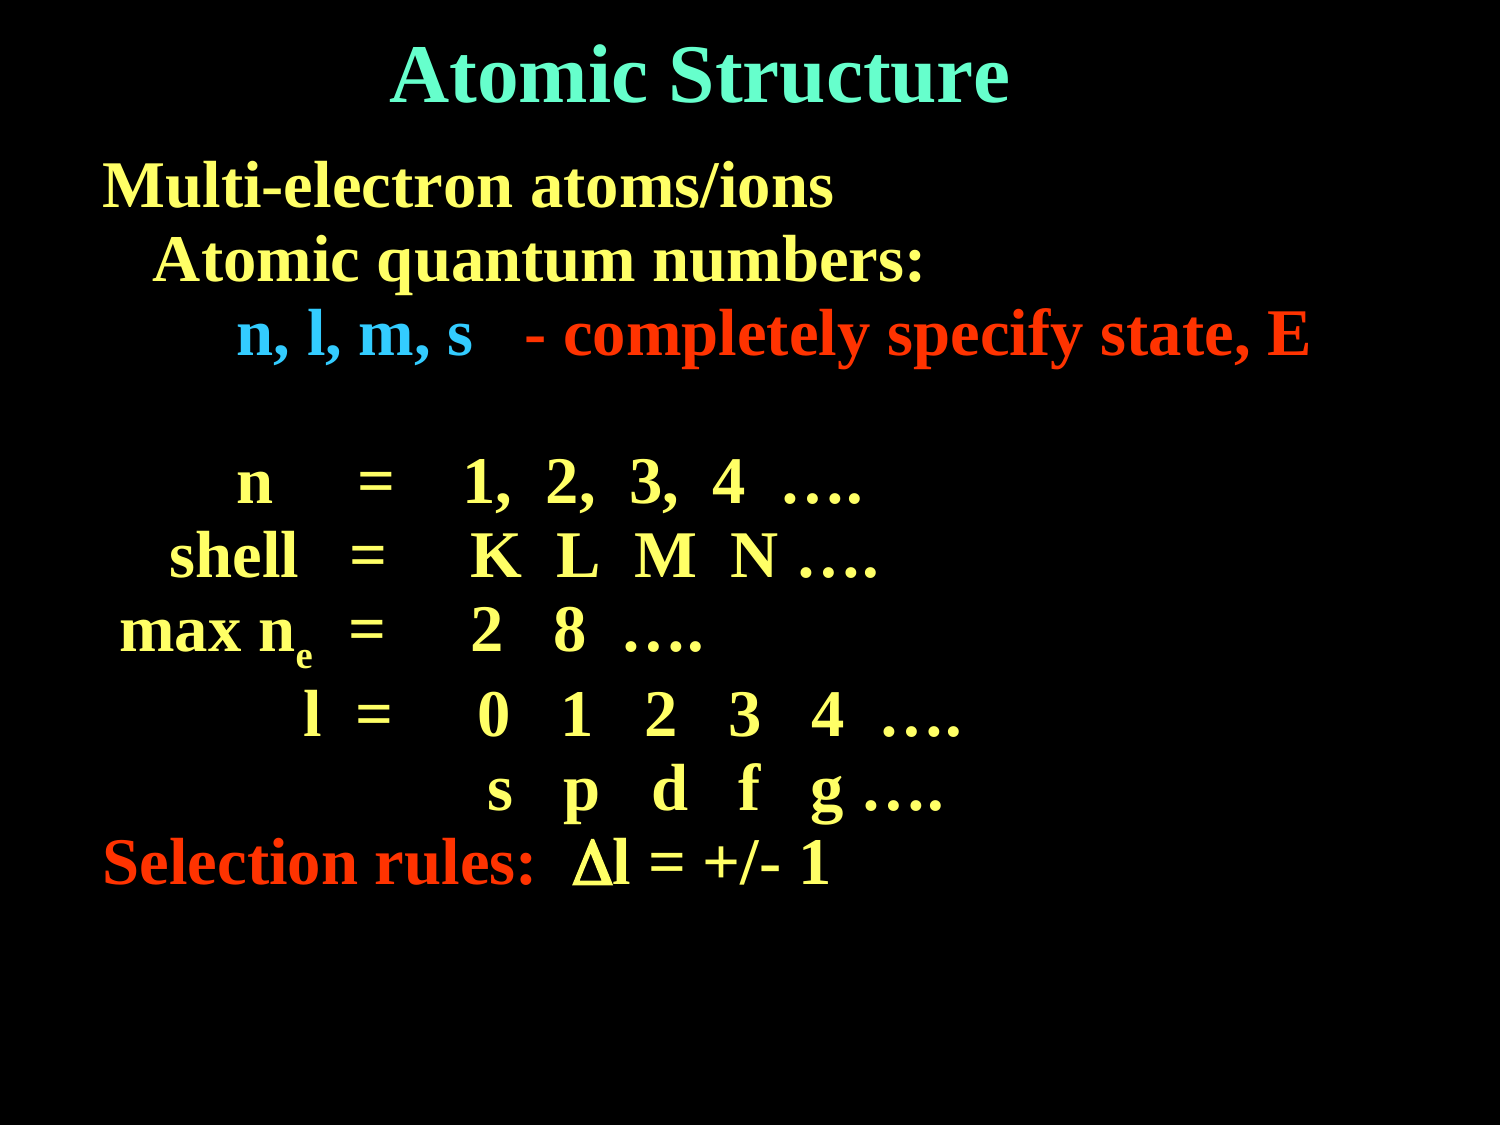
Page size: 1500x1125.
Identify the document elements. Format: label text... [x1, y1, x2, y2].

text_box Atomic Structure [125, 20, 1027, 128]
text_box Multi-electron atoms/ions Atomic quantum numbers: n, l, m, s - completely specify state, E n = 1, 2, 3, 4 …. shell = K L M N …. max ne = 2 8 …. l = 0 1 2 3 4 …. s p d f g …. Selection rules: l = +/- 1 [87, 140, 1500, 1055]
